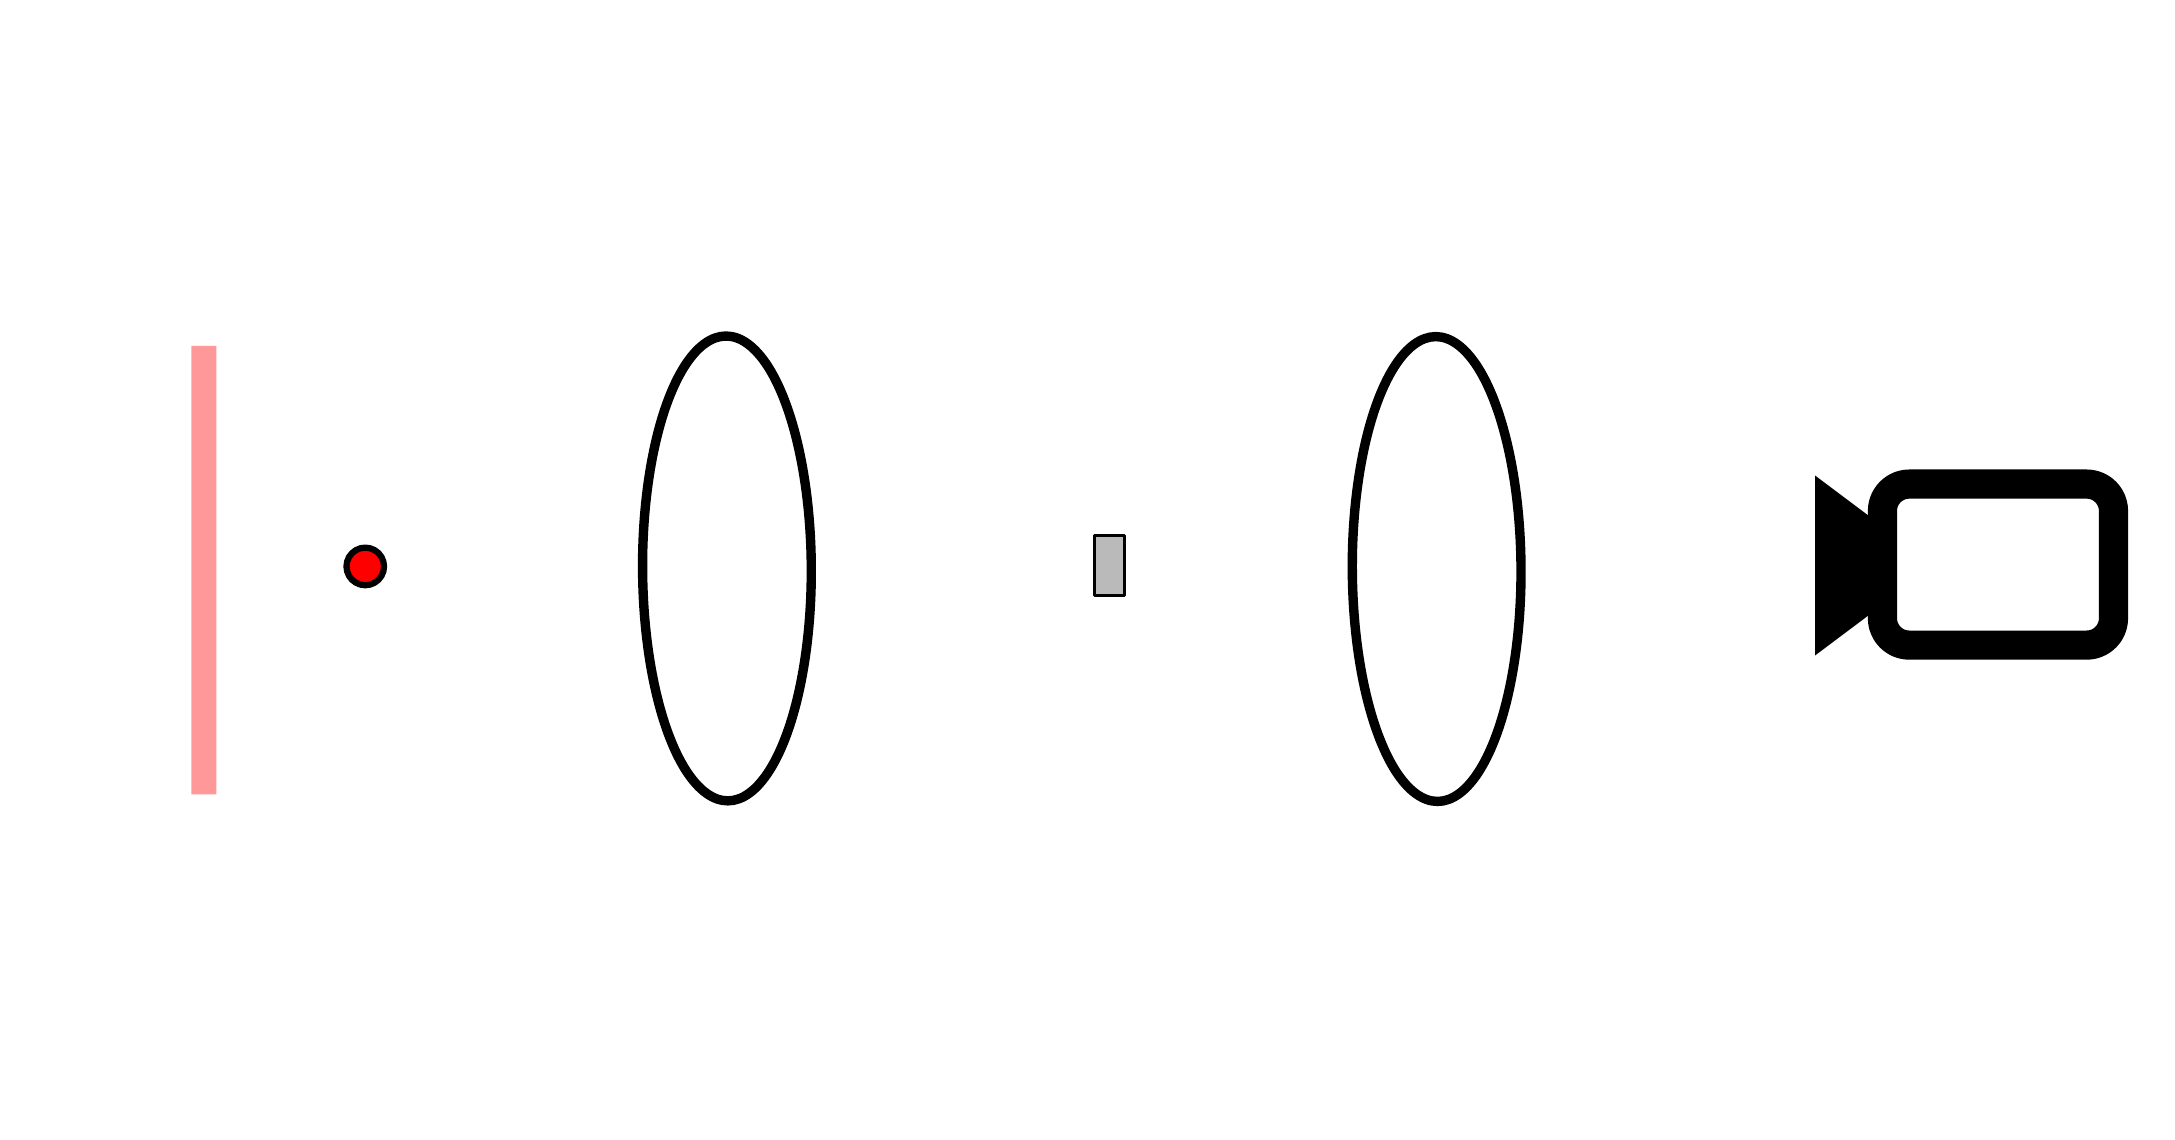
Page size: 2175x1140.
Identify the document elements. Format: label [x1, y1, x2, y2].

text_box [346, 547, 385, 586]
text_box [642, 336, 812, 801]
text_box [1352, 336, 1522, 802]
text_box [1094, 535, 1125, 596]
text_box [1815, 475, 1876, 656]
text_box [1882, 484, 2114, 646]
